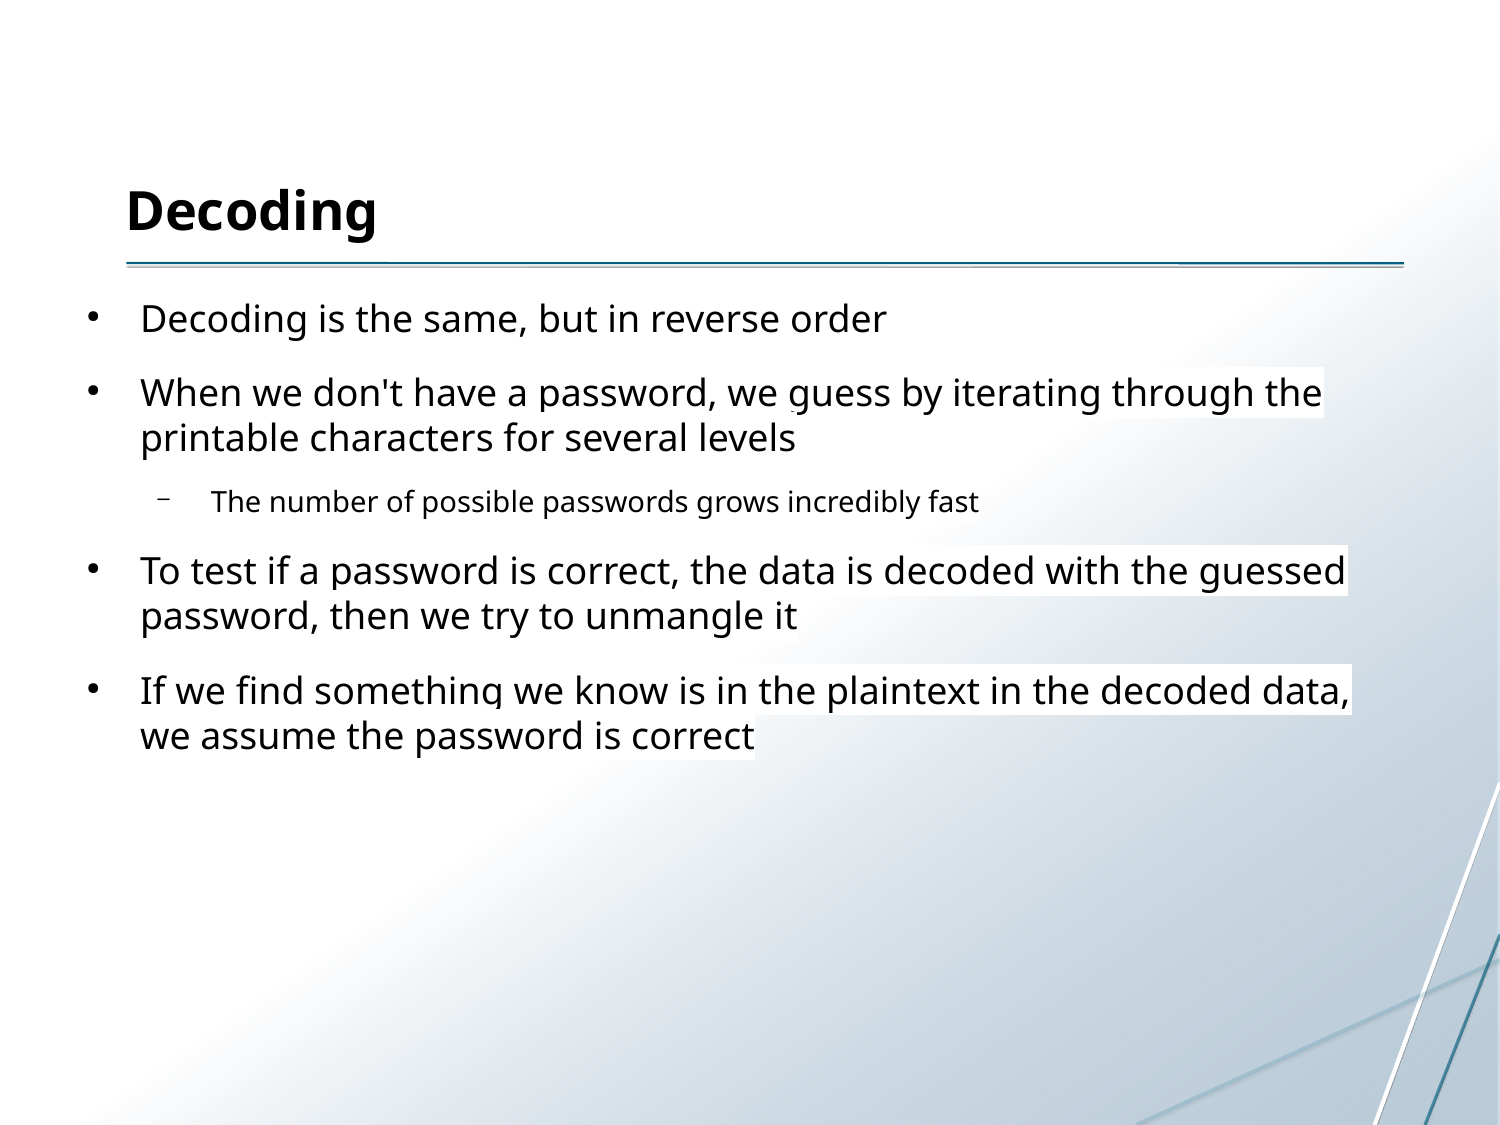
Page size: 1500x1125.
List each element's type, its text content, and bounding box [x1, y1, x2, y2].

list Decoding is the same, but in reverse order When we don't have a password, we guess by iterating through the printable characters for several levels The number of possible passwords grows incredibly fast To test if a password is correct, the data is decoded with the guessed password, then we try to unmangle it If we find something we know is in the plaintext in the decoded data, we assume the password is correct [54, 287, 1404, 1005]
title Decoding [109, 49, 1403, 249]
